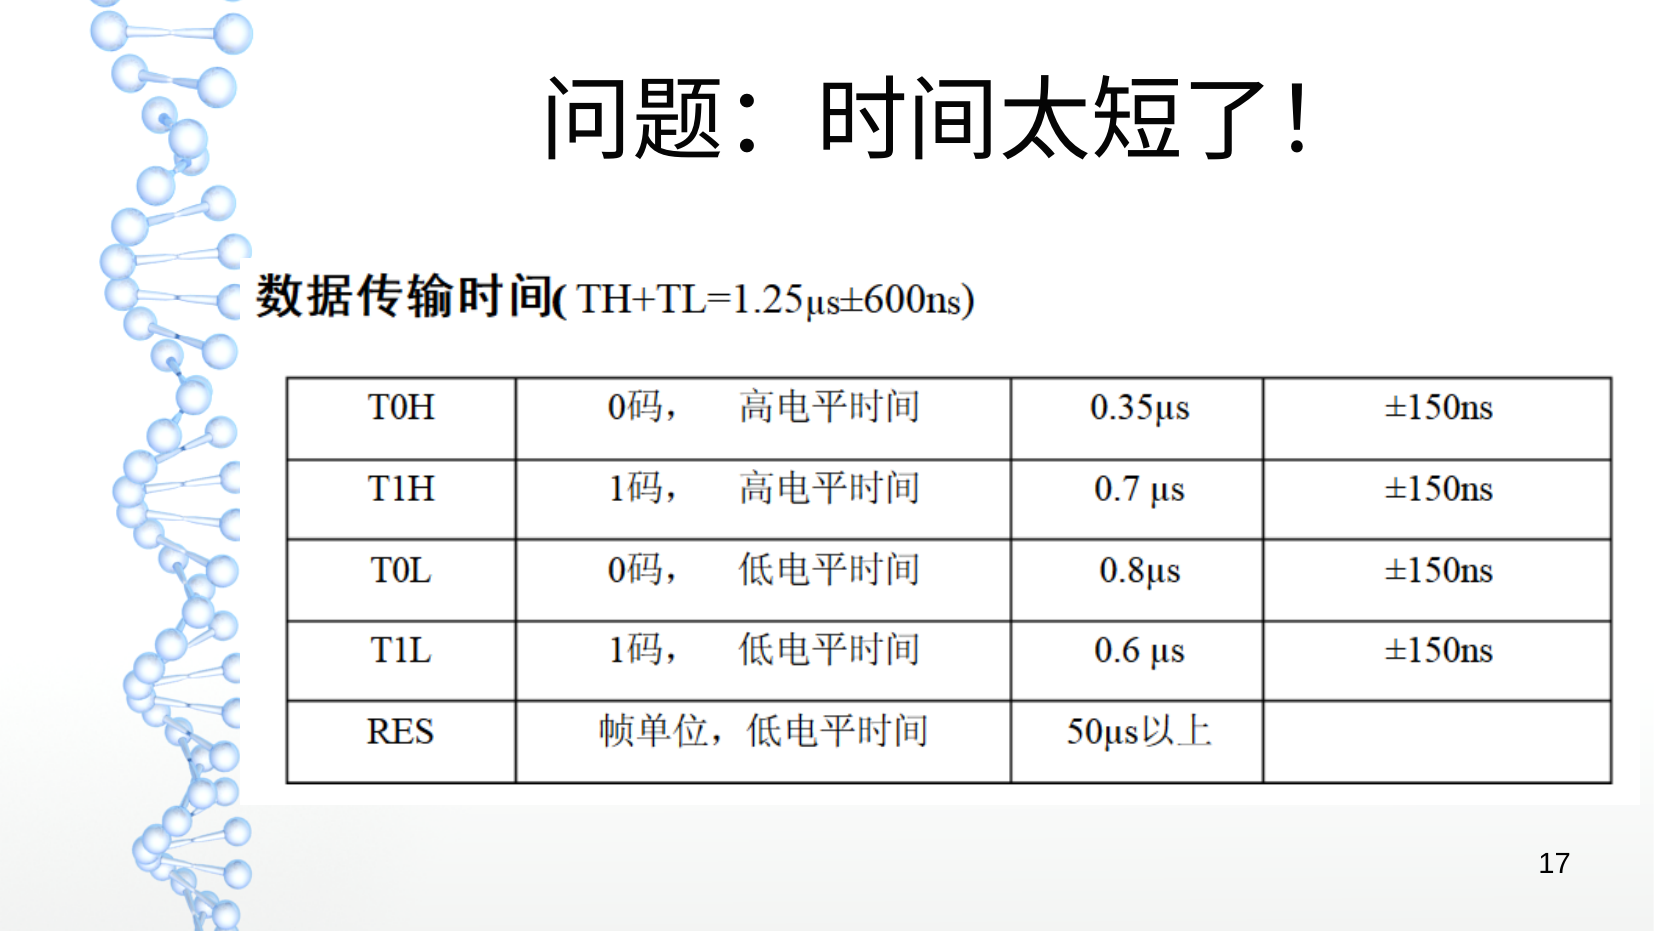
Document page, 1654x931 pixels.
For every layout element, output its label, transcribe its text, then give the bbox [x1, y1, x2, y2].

title 问题：时间太短了！ [265, 35, 1595, 189]
picture [0, 0, 1654, 931]
